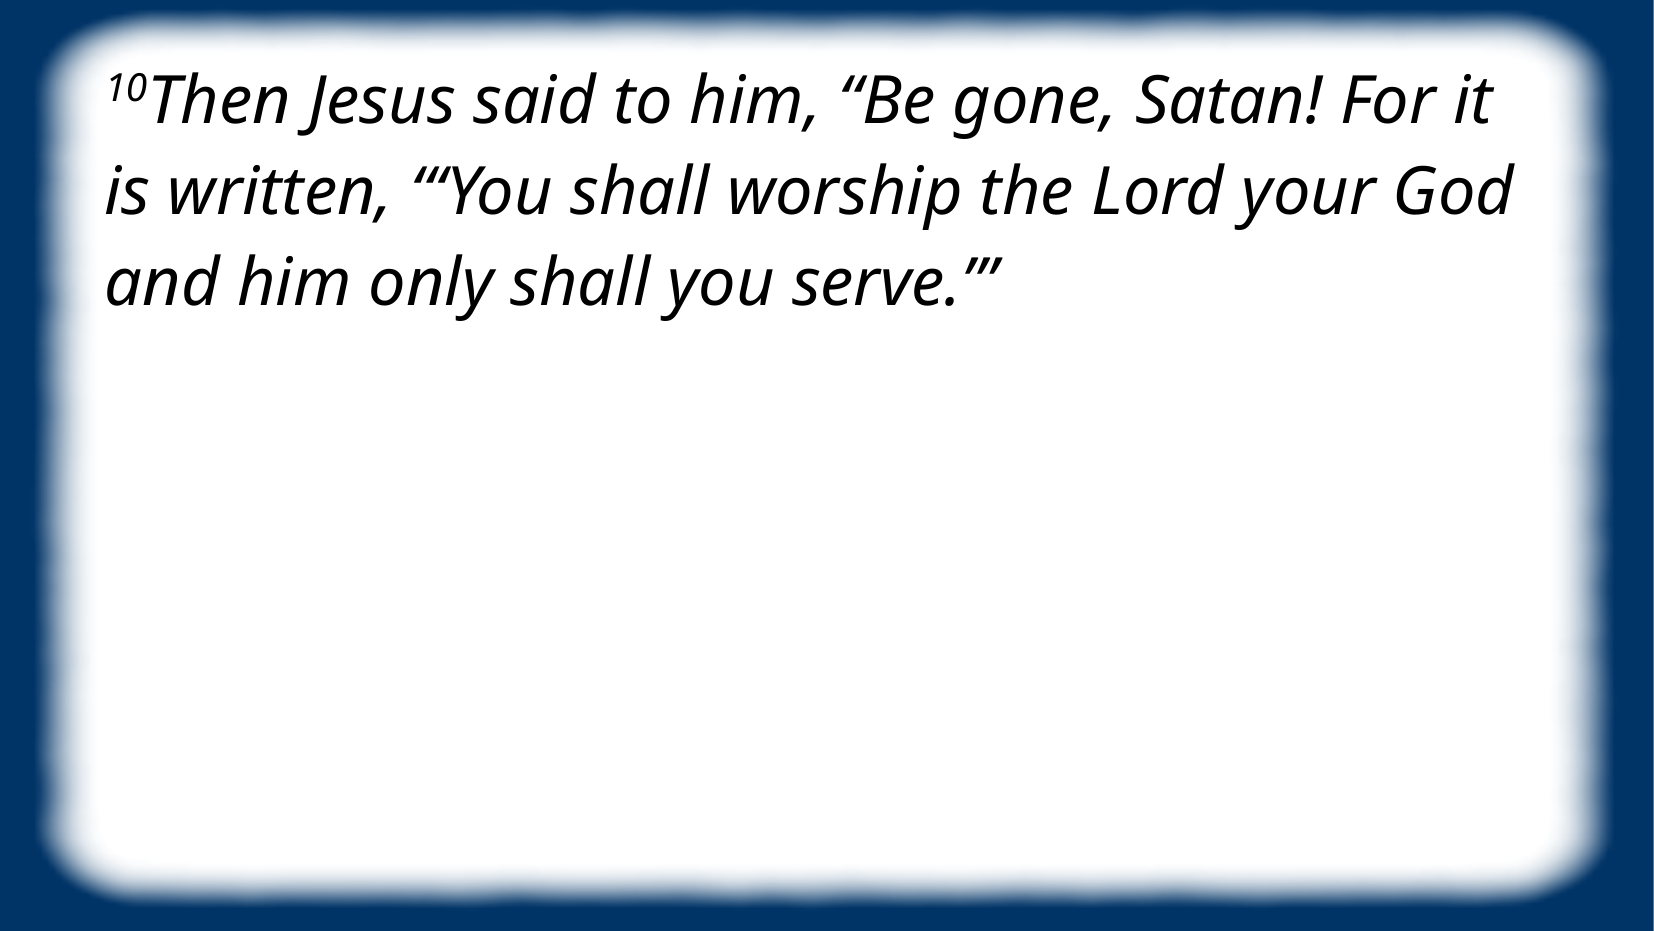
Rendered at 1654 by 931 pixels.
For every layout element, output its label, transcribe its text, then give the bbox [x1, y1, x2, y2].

picture [0, 0, 1654, 931]
text_box 10Then Jesus said to him, “Be gone, Satan! For it is written, “‘You shall worship the Lord your God and him only shall you serve.’” [90, 45, 1546, 327]
